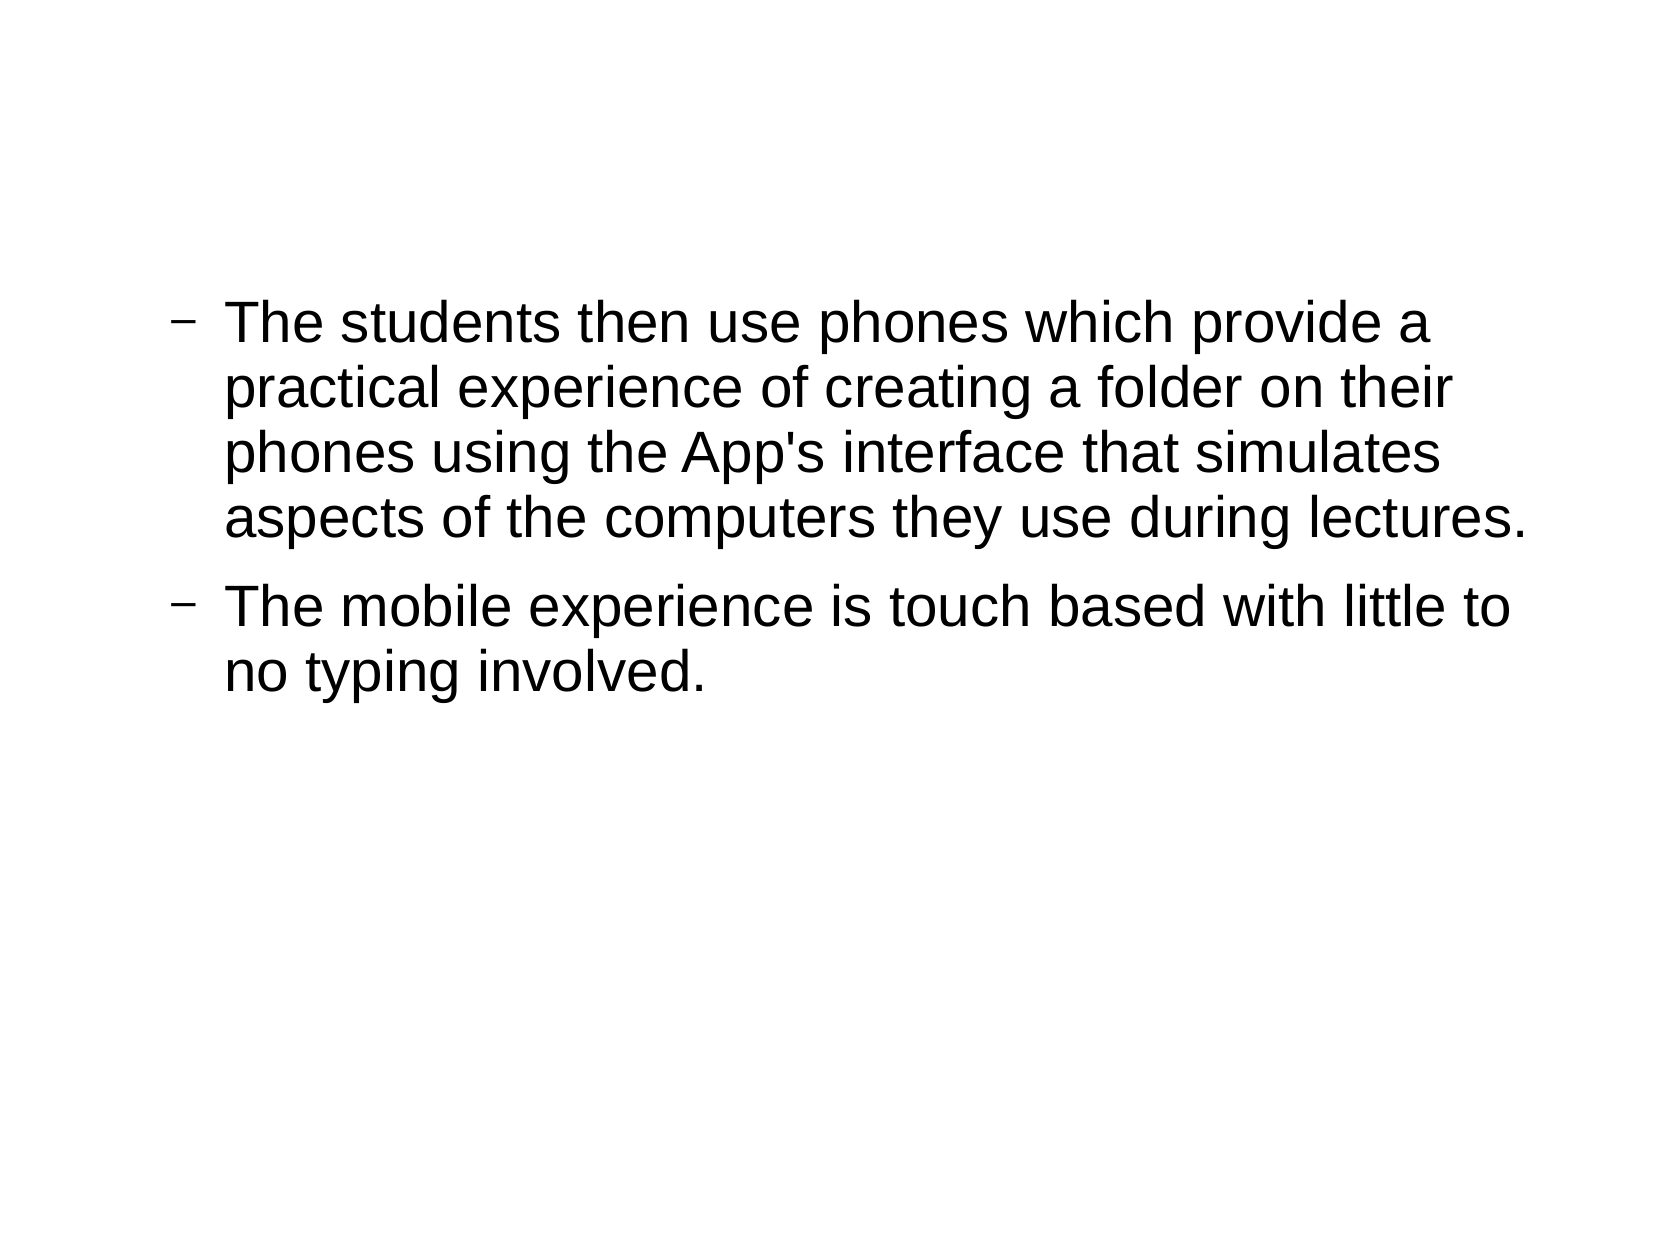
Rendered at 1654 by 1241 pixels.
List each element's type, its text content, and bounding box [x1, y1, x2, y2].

list The students then use phones which provide a practical experience of creating a folder on their phones using the App's interface that simulates aspects of the computers they use during lectures. The mobile experience is touch based with little to no typing involved. [82, 290, 1571, 1010]
